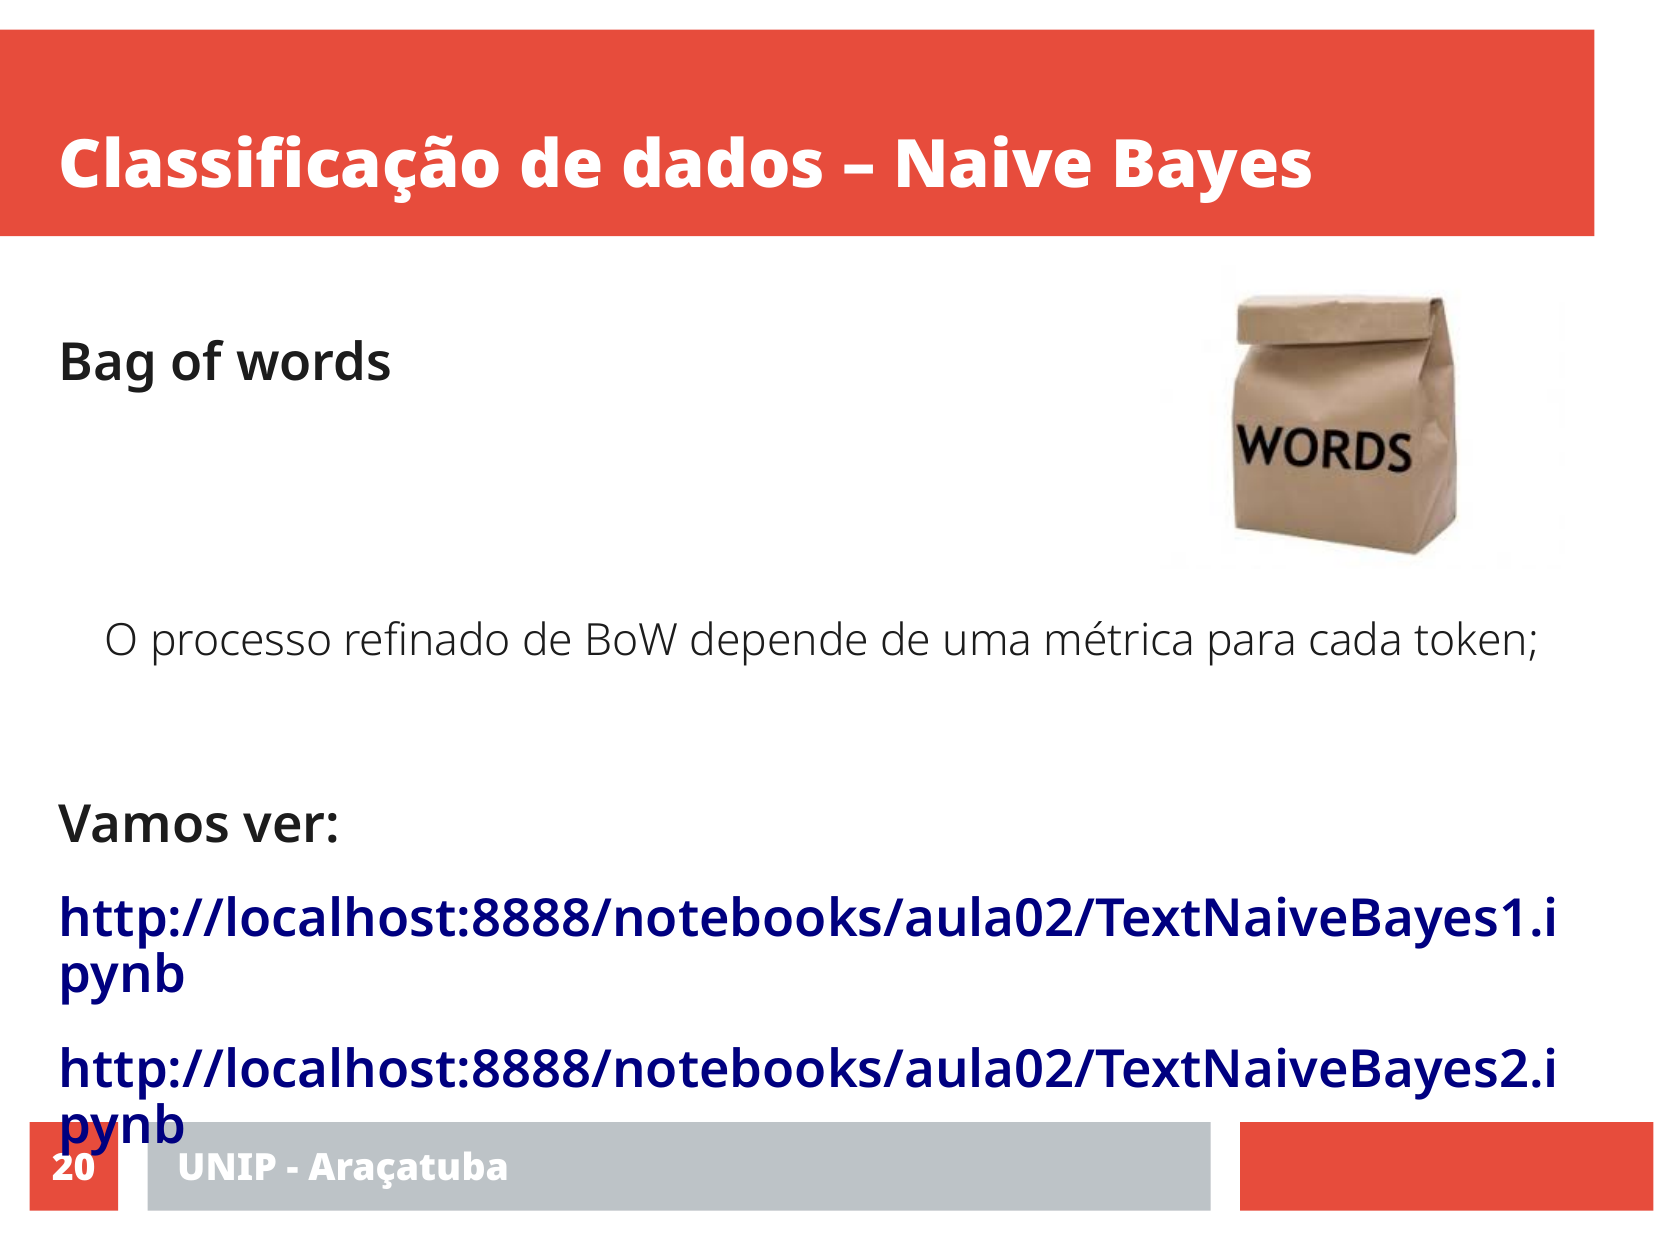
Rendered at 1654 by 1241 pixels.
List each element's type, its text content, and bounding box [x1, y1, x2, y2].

list Bag of words O processo refinado de BoW depende de uma métrica para cada token; Vamos ver: http://localhost:8888/notebooks/aula02/TextNaiveBayes1.ipynb http://localhost:8888/notebooks/aula02/TextNaiveBayes2.ipynb [59, 324, 1565, 1093]
title Classificação de dados – Naive Bayes [59, 59, 1595, 207]
picture [1160, 265, 1565, 569]
